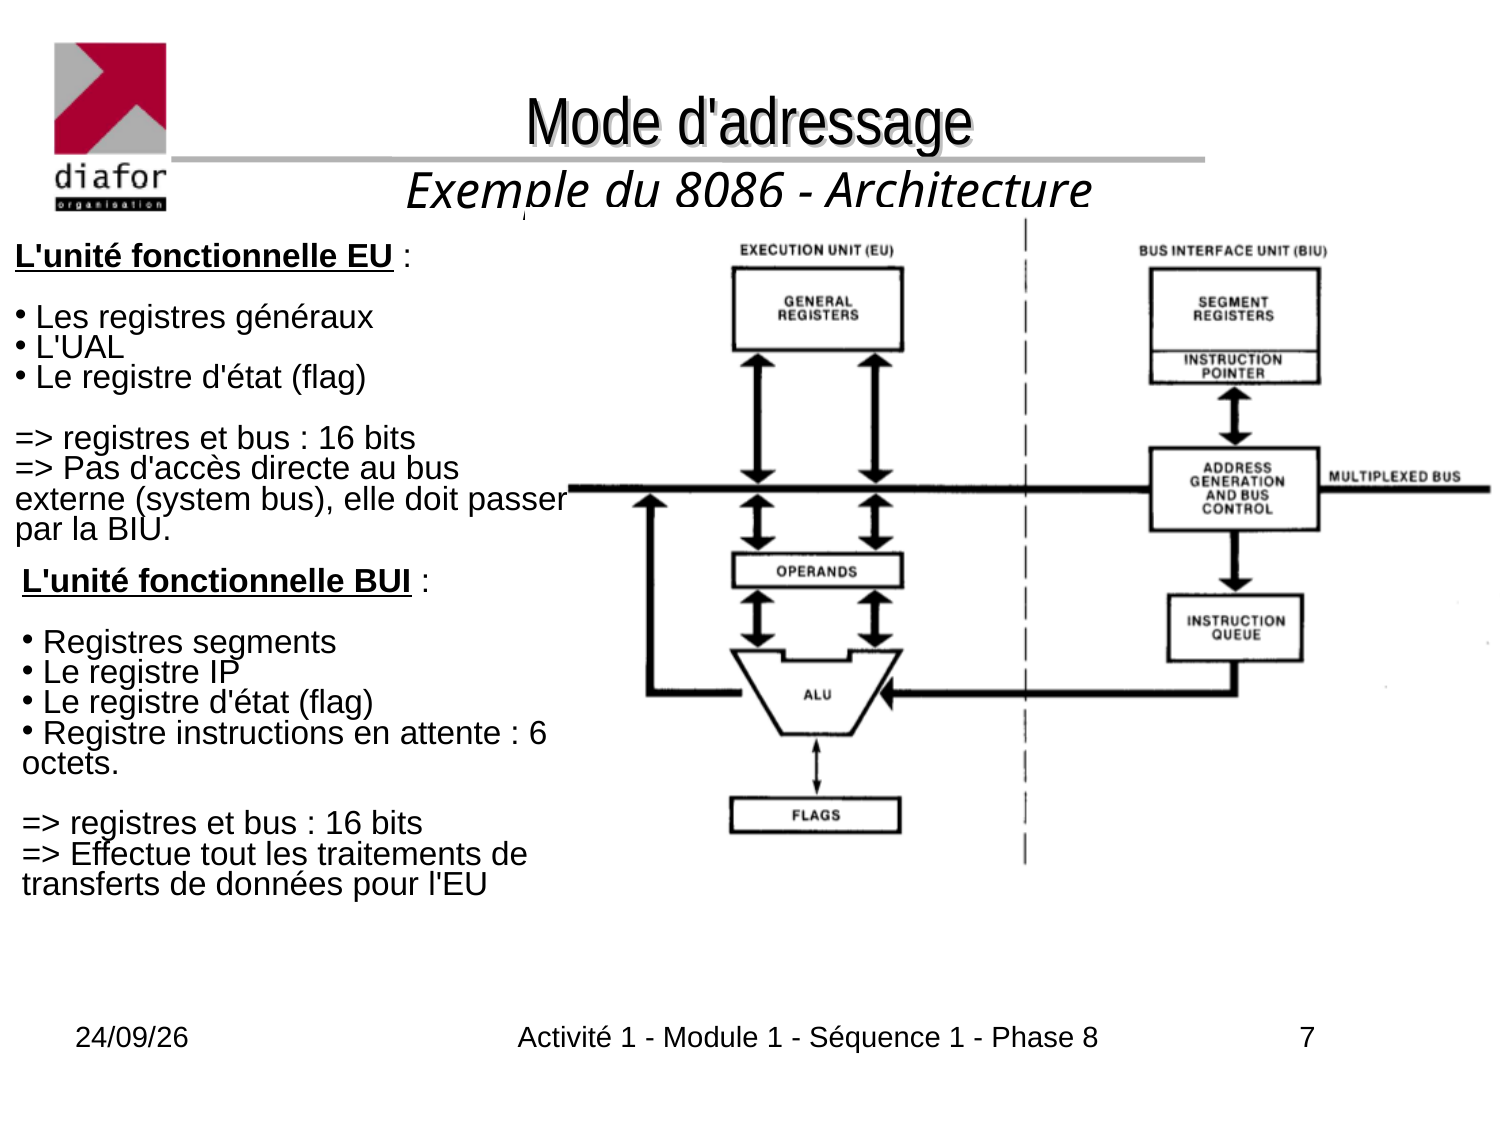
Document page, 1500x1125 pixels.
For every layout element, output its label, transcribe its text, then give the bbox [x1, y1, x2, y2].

text_box Activité 1 - Module 1 - Séquence 1 - Phase 8 [324, 1024, 1293, 1096]
text_box L'unité fonctionnelle EU : Les registres généraux L'UAL Le registre d'état (flag) => registres et bus : 16 bits => Pas d'accès directe au bus externe (system bus), elle doit passer par la BIU. [0, 236, 796, 554]
text_box [1299, 1024, 1419, 1096]
text_box [75, 1024, 320, 1096]
picture [525, 207, 1500, 869]
text_box L'unité fonctionnelle BUI : Registres segments Le registre IP Le registre d'état (flag) Registre instructions en attente : 6 octets. => registres et bus : 16 bits => Effectue tout les traitements de transferts de données pour l'EU [7, 561, 591, 910]
title Mode d'adressage Exemple du 8086 - Architecture [75, 45, 1426, 236]
